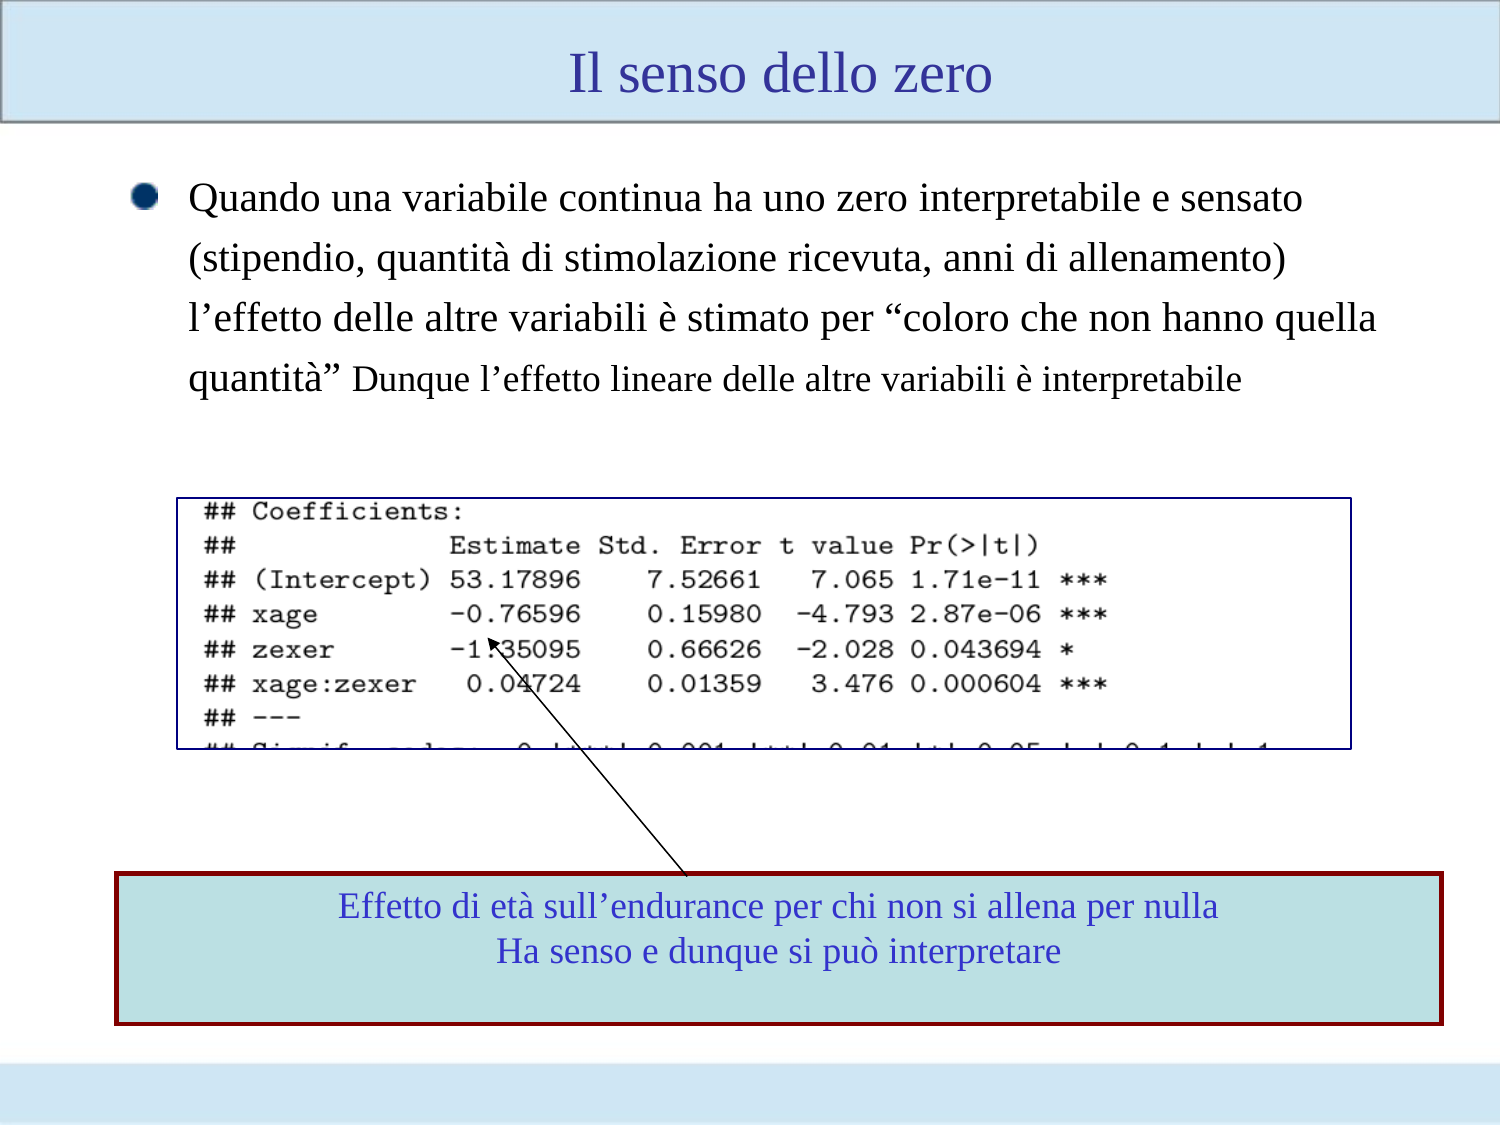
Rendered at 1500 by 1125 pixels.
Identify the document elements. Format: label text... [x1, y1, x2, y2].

picture [0, 0, 1500, 1125]
text_box Quando una variabile continua ha uno zero interpretabile e sensato (stipendio, quantità di stimolazione ricevuta, anni di allenamento) l’effetto delle altre variabili è stimato per “coloro che non hanno quella quantità” Dunque l’effetto lineare delle altre variabili è interpretabile [112, 152, 1413, 408]
title Il senso dello zero [249, 21, 1313, 117]
text_box Effetto di età sull’endurance per chi non si allena per nulla Ha senso e dunque si può interpretare [116, 873, 1442, 1025]
